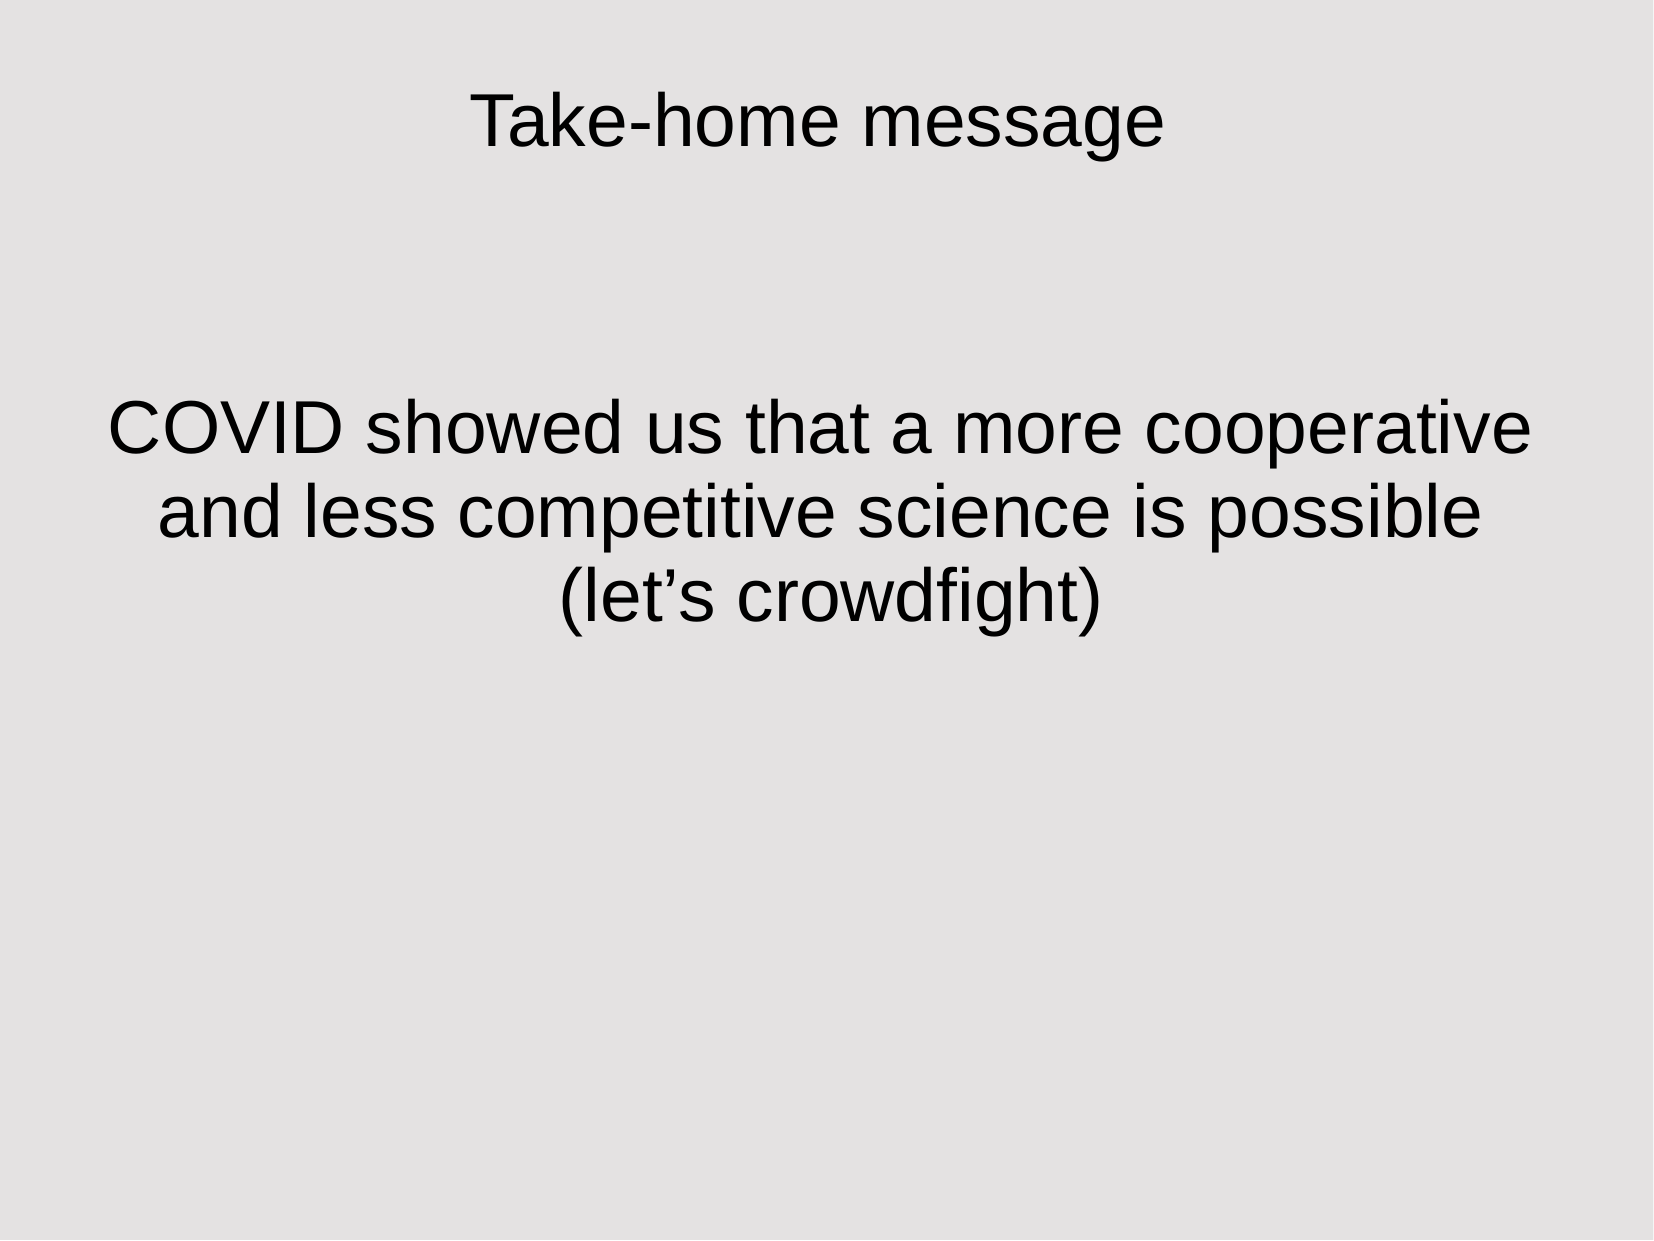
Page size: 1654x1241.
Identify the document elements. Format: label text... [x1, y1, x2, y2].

text_box Take-home message [454, 70, 1182, 170]
text_box COVID showed us that a more cooperative and less competitive science is possible (let’s crowdfight) [23, 377, 1619, 645]
